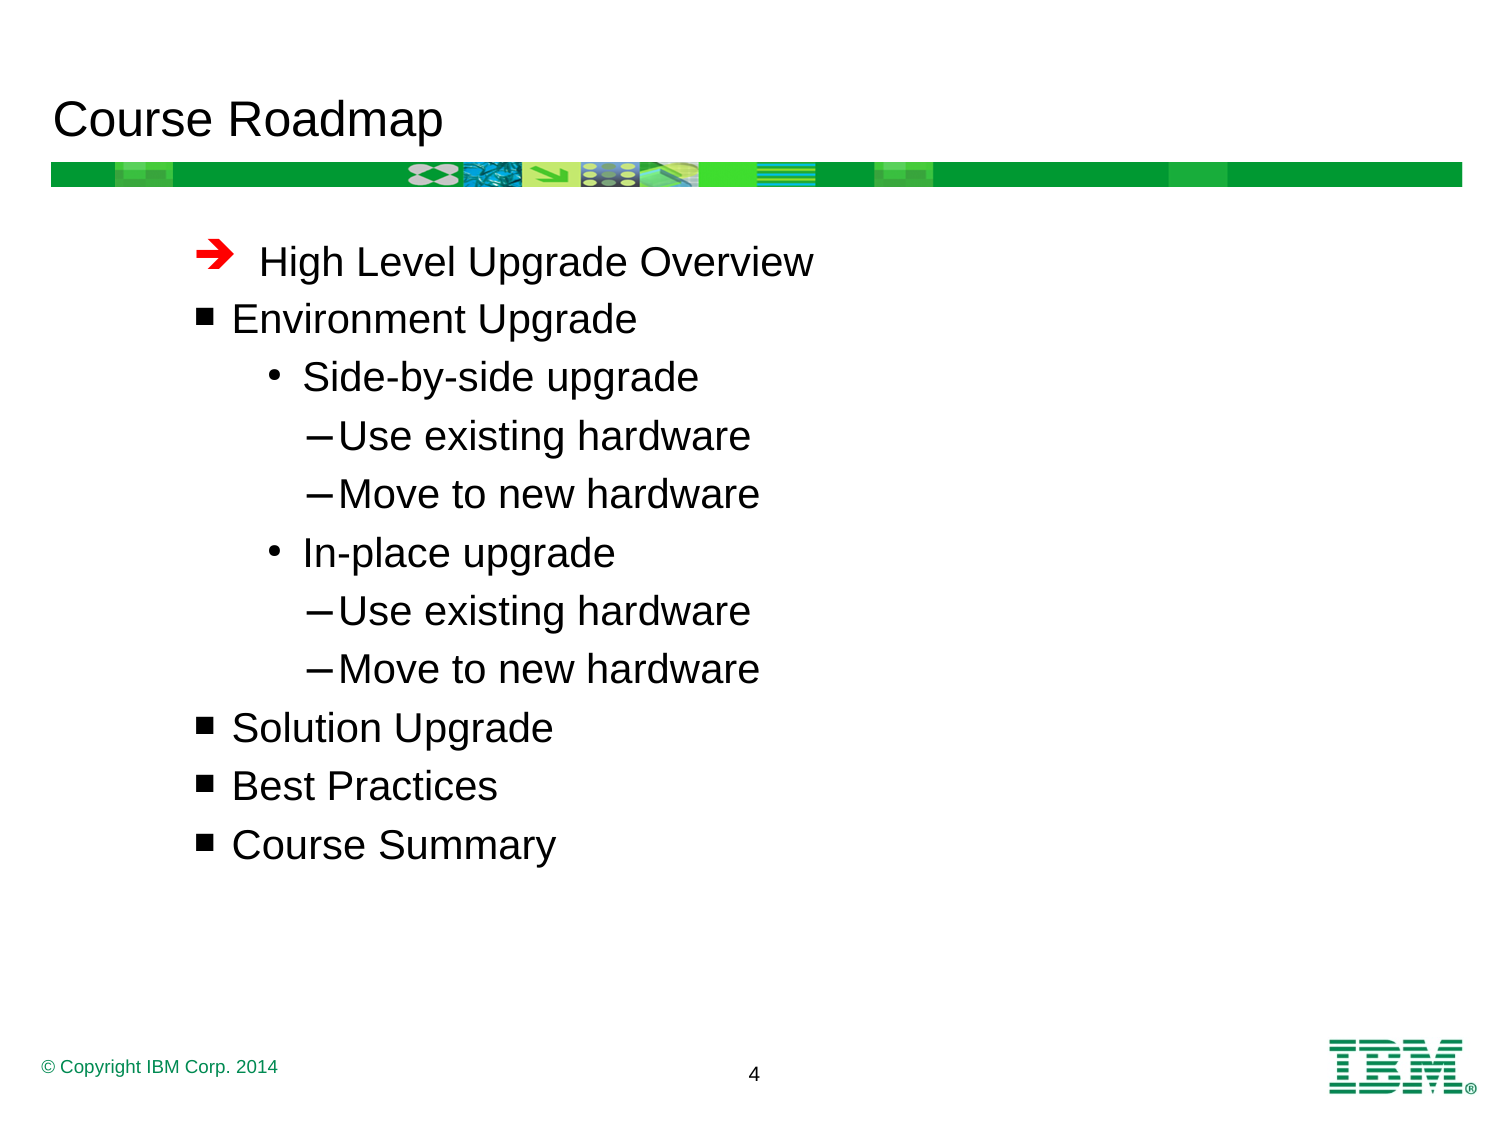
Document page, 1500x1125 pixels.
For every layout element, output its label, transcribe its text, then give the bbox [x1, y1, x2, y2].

title Course Roadmap [37, 45, 1388, 188]
list High Level Upgrade Overview Environment Upgrade Side-by-side upgrade Use existing hardware Move to new hardware In-place upgrade Use existing hardware Move to new hardware Solution Upgrade Best Practices Course Summary [75, 226, 1426, 1005]
picture [50, 161, 1463, 189]
picture [1327, 1037, 1479, 1096]
